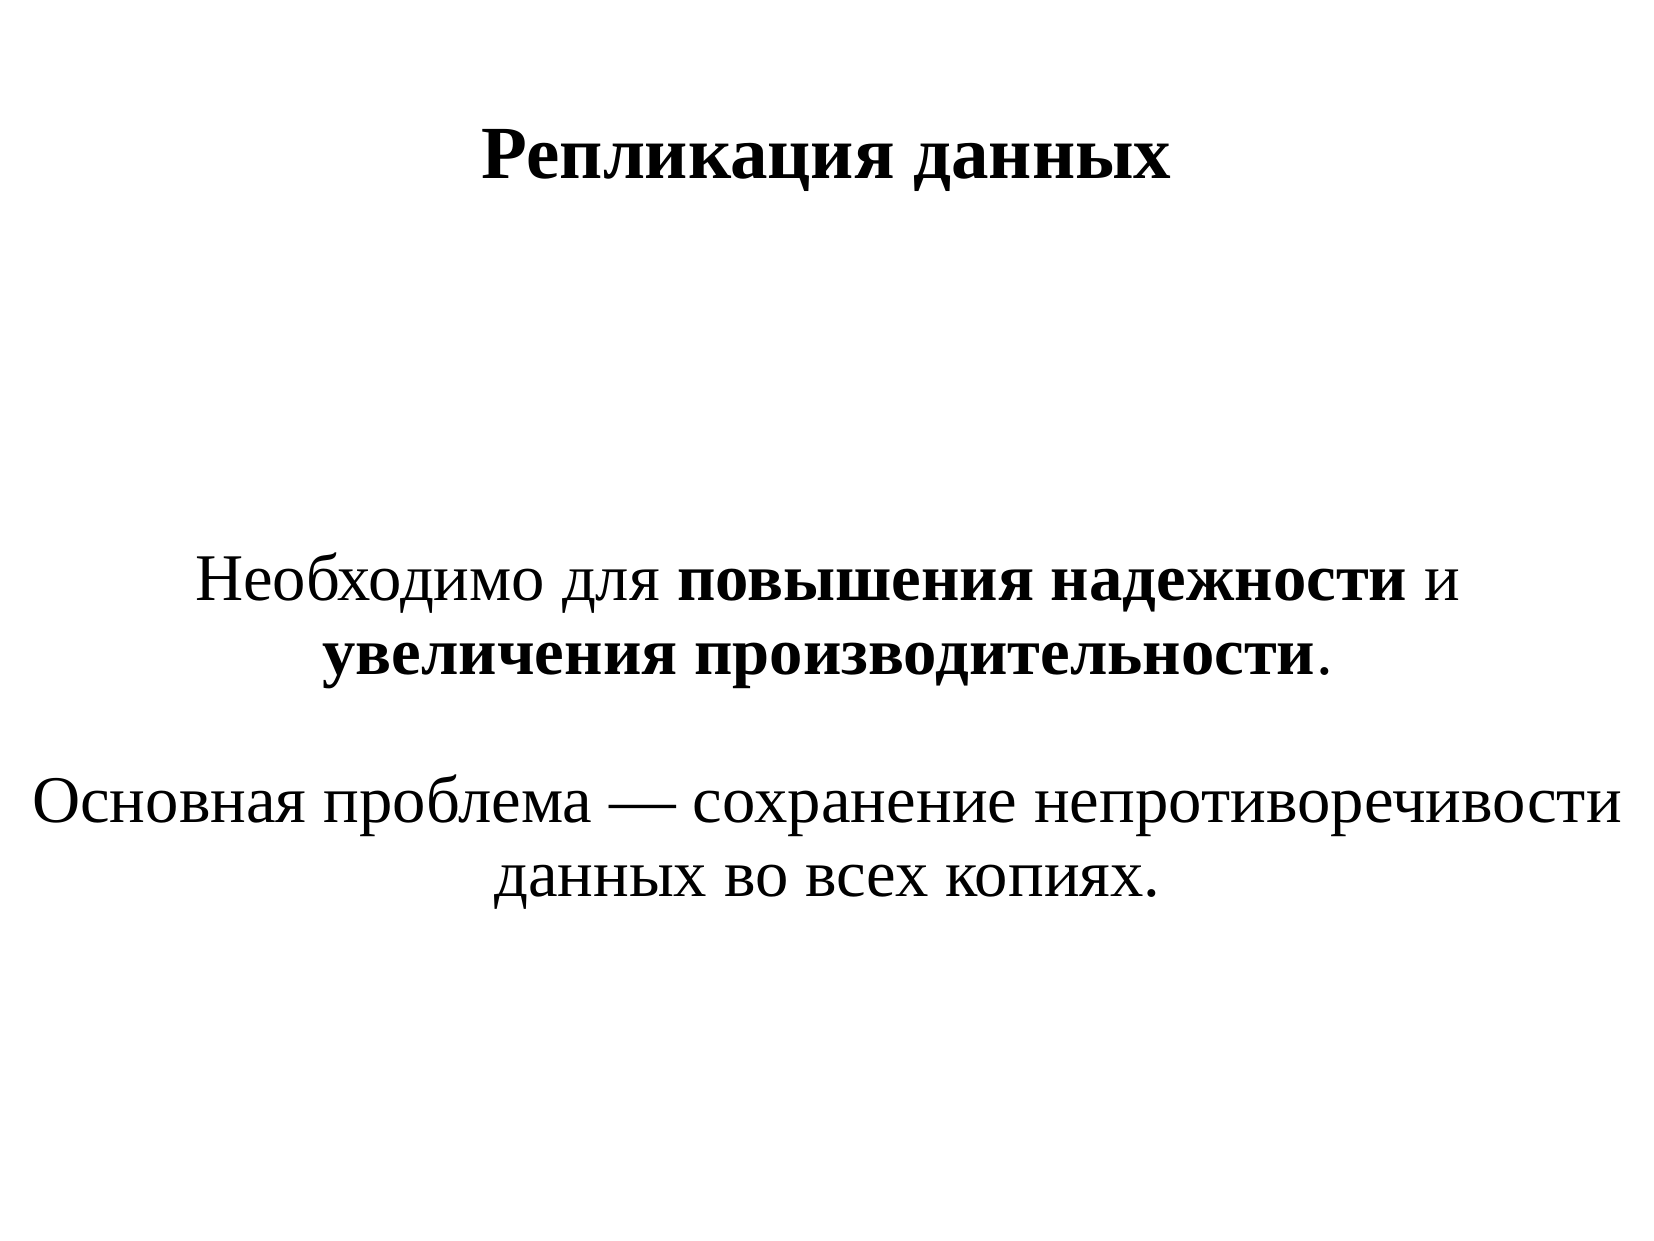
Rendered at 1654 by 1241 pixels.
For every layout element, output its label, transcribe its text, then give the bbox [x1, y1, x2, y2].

title Репликация данных [82, 49, 1571, 236]
text_box Необходимо для повышения надежности и увеличения производительности. Основная проблема — сохранение непротиворечивости данных во всех копиях. [30, 236, 1626, 1215]
